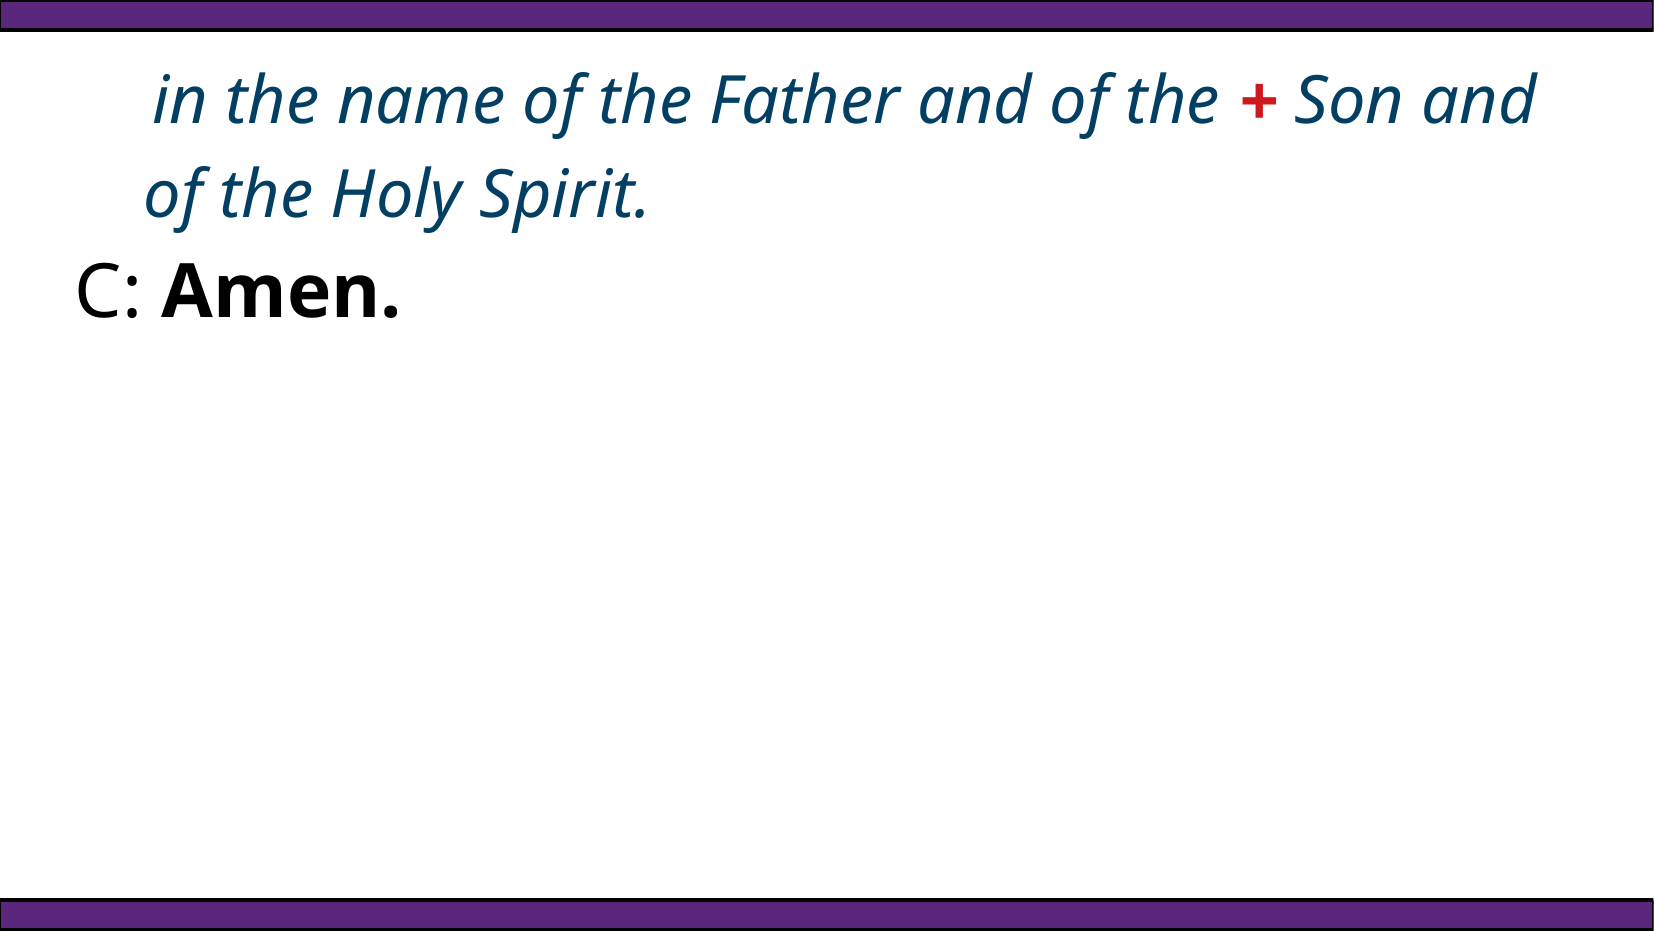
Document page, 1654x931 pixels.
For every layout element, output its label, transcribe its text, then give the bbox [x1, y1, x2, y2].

text_box [0, 0, 1654, 31]
text_box in the name of the Father and of the + Son and of the Holy Spirit. C: Amen. [60, 36, 1591, 376]
picture [0, 31, 1654, 900]
text_box [0, 900, 1654, 931]
